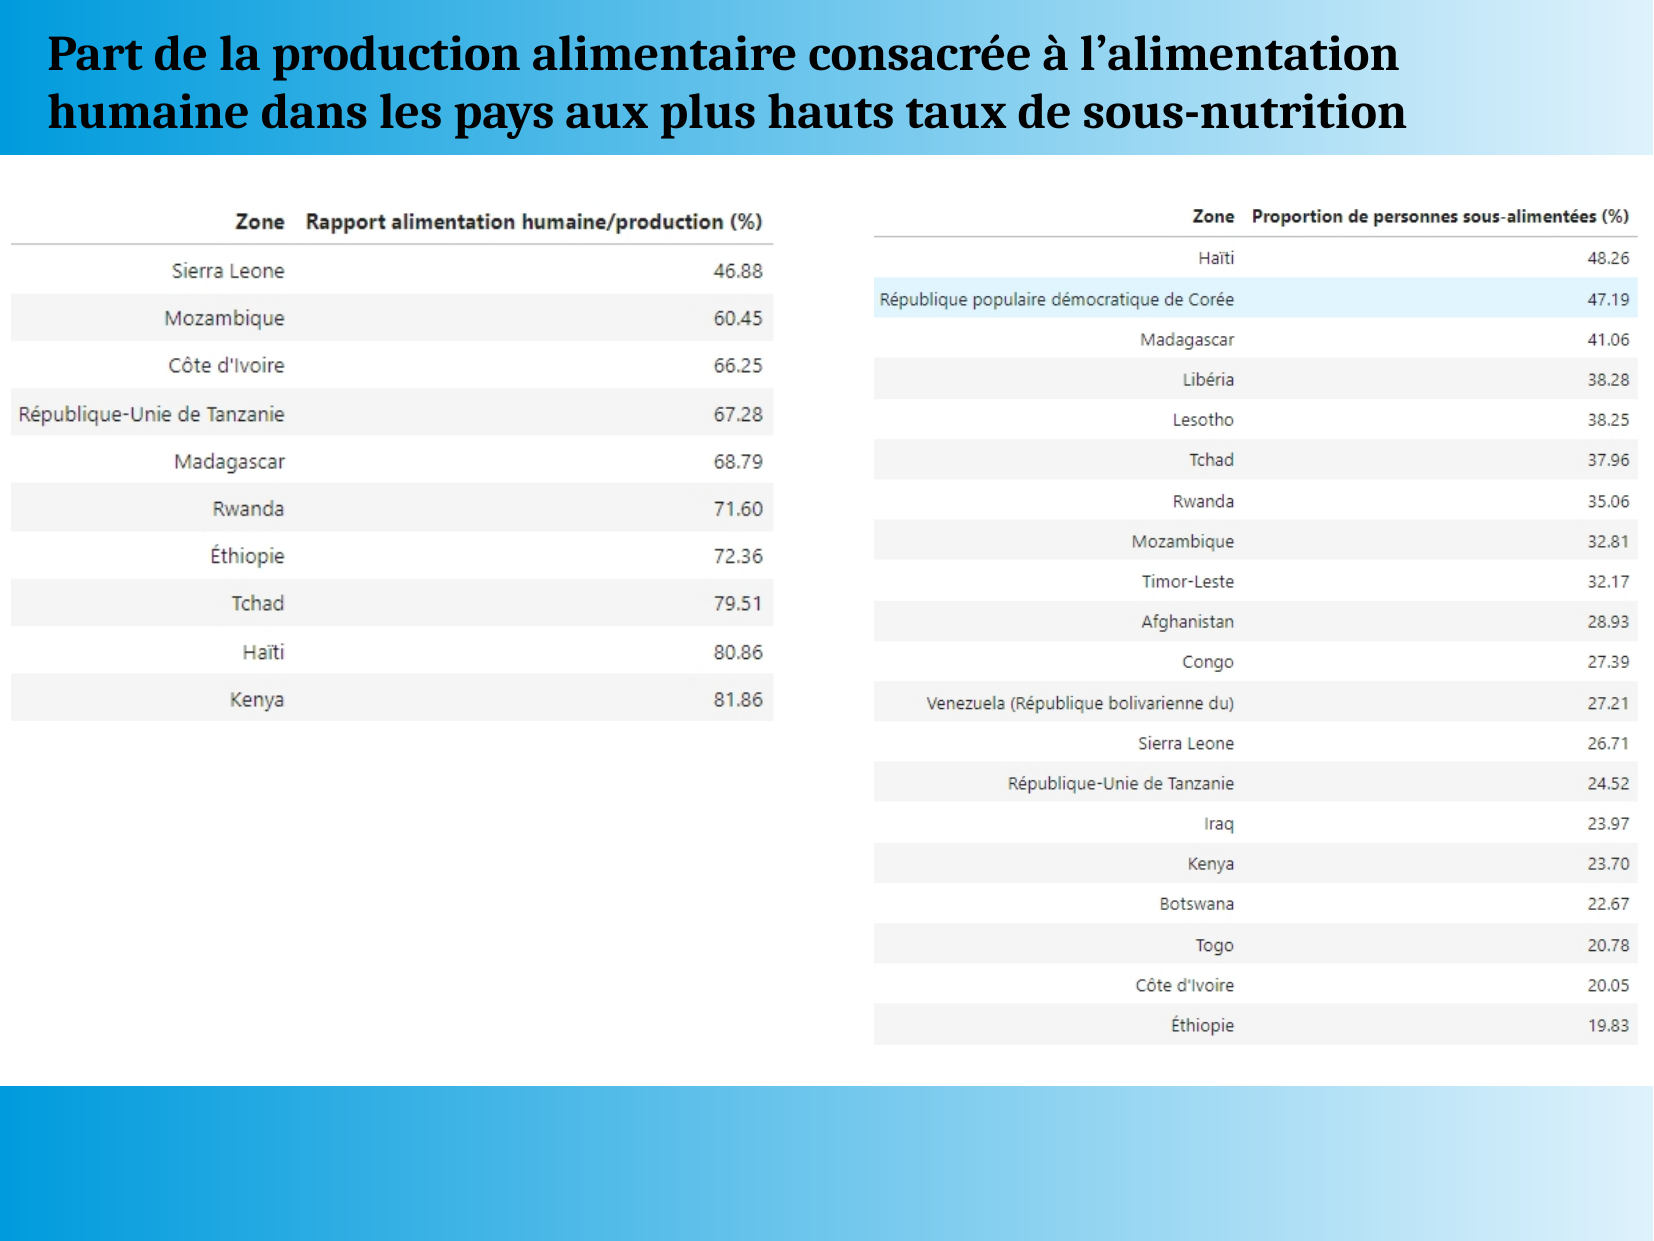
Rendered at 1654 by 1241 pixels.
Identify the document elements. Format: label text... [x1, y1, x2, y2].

picture [874, 200, 1642, 1045]
title Part de la production alimentaire consacrée à l’alimentation humaine dans les pays aux plus hauts taux de sous-nutrition [47, 24, 1536, 142]
picture [11, 201, 780, 721]
